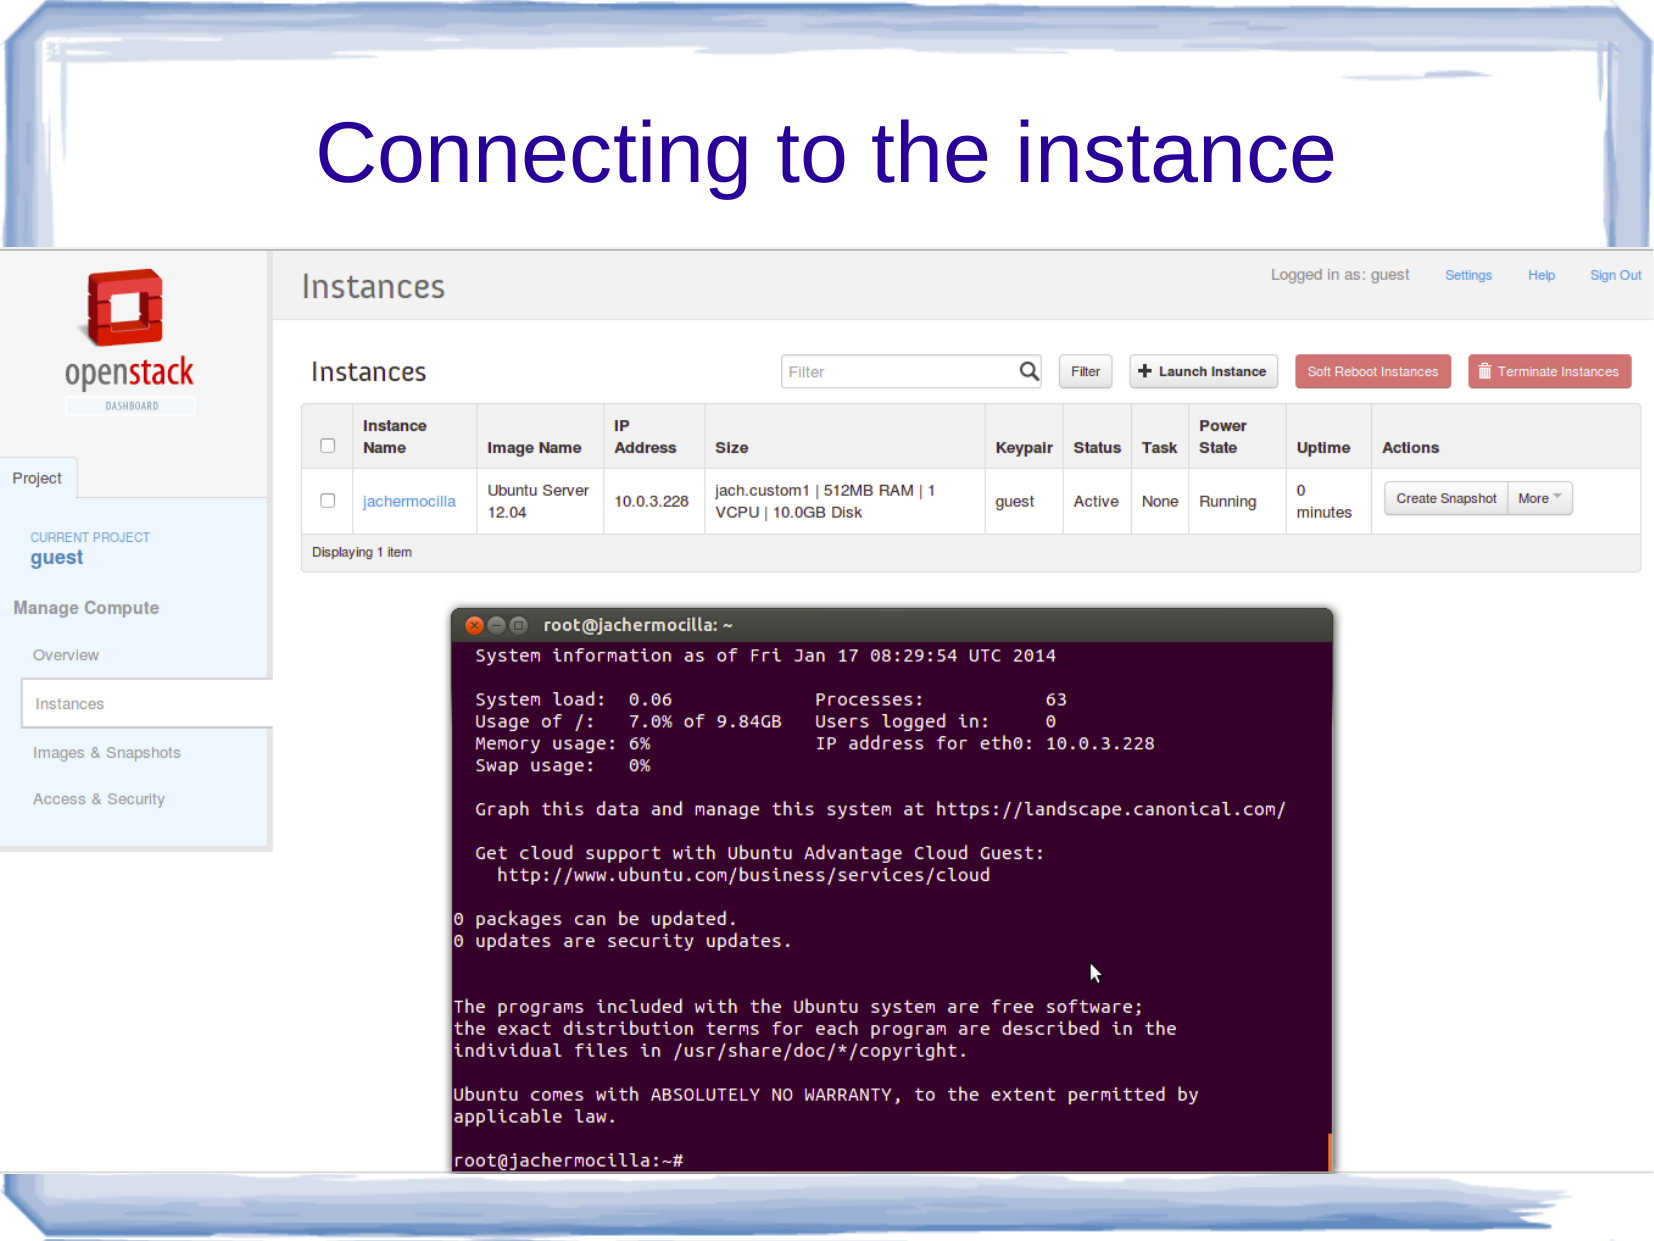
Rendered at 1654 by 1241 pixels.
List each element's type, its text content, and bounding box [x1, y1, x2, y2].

picture [0, 0, 1654, 1241]
title Connecting to the instance [82, 49, 1571, 247]
